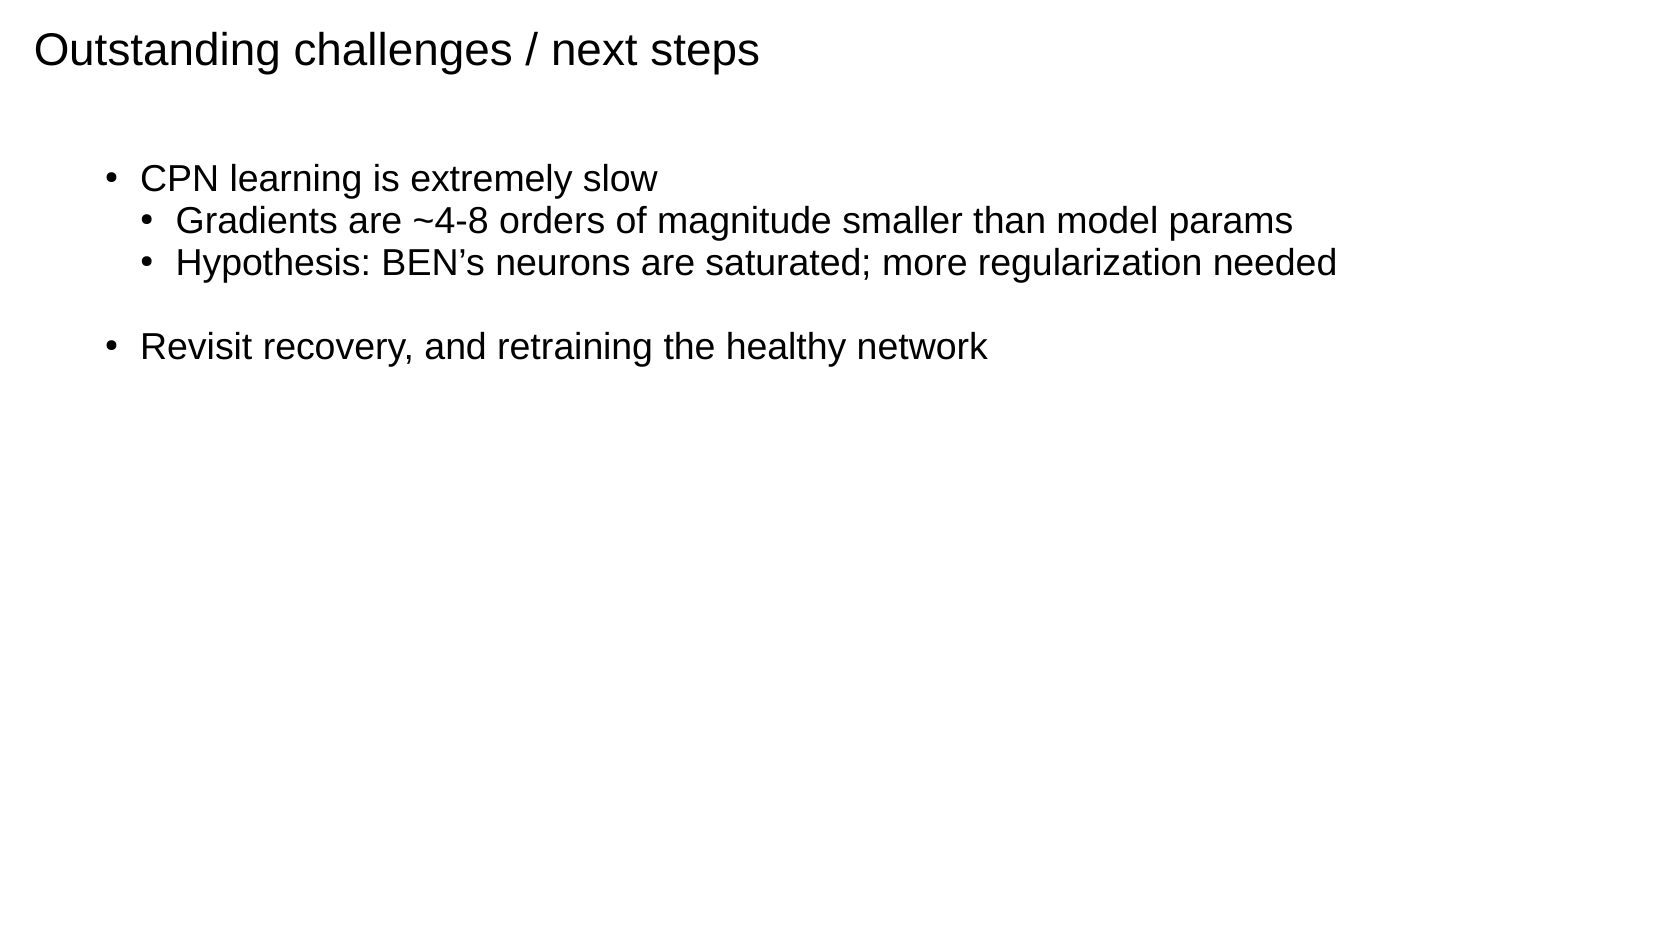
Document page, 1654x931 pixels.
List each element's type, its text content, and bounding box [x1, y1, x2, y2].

text_box Outstanding challenges / next steps [19, 16, 841, 185]
text_box CPN learning is extremely slow Gradients are ~4-8 orders of magnitude smaller than model params Hypothesis: BEN’s neurons are saturated; more regularization needed Revisit recovery, and retraining the healthy network [90, 150, 1501, 375]
